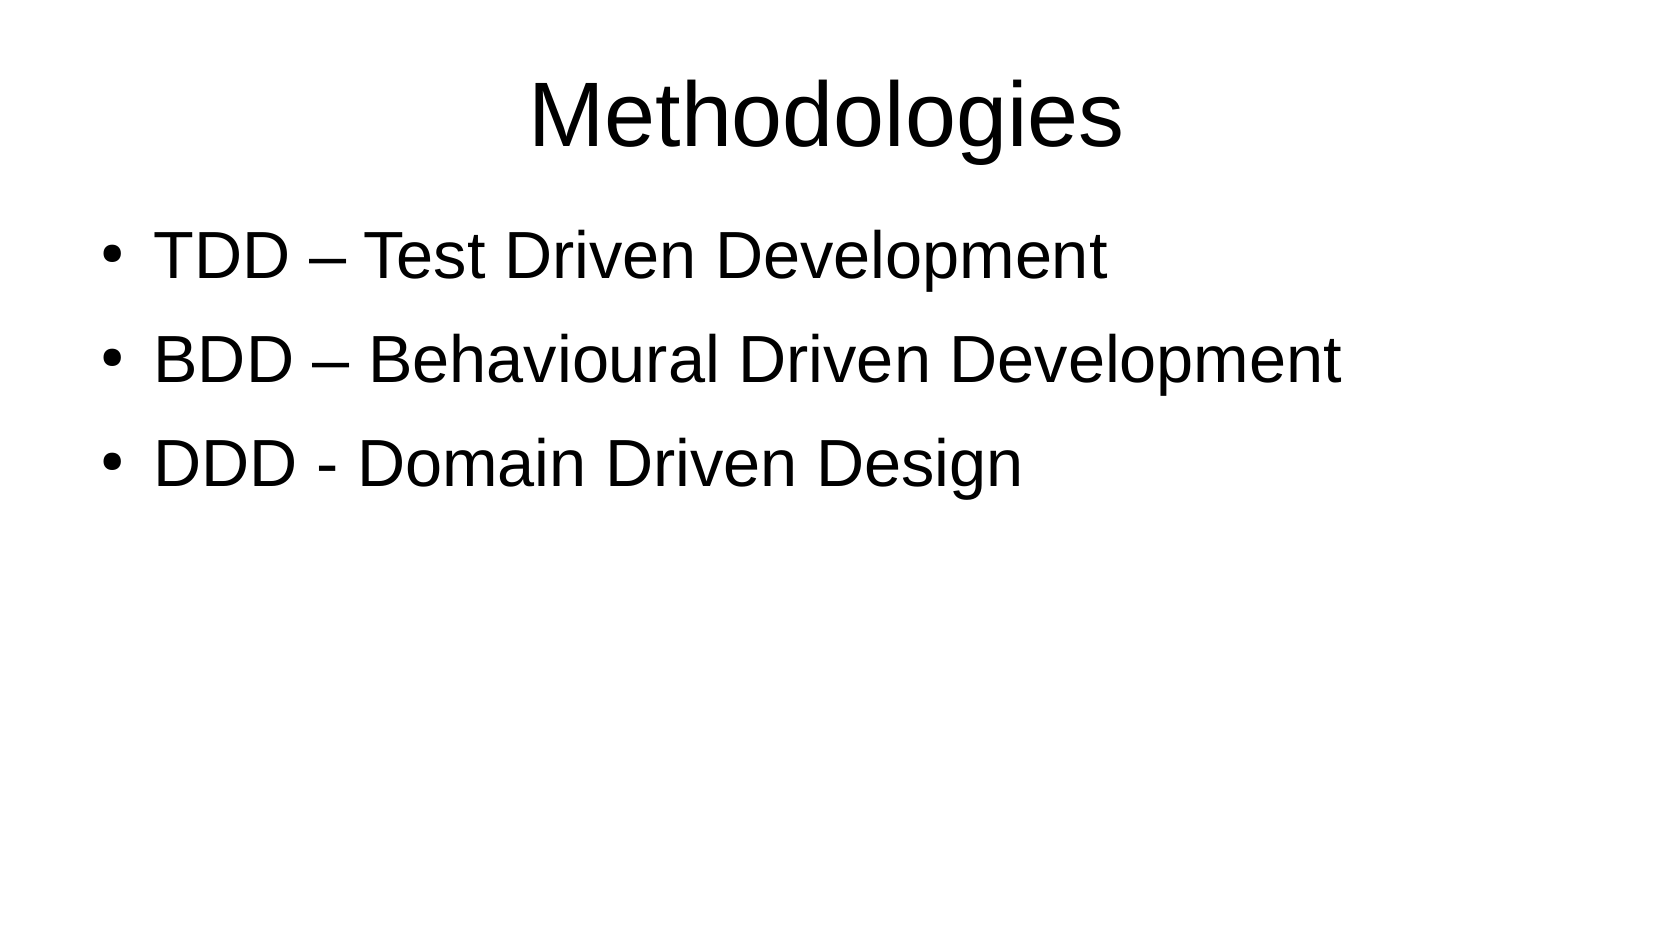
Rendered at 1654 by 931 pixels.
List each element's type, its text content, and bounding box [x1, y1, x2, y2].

title Methodologies [82, 37, 1571, 193]
list TDD – Test Driven Development BDD – Behavioural Driven Development DDD - Domain Driven Design [82, 217, 1571, 758]
